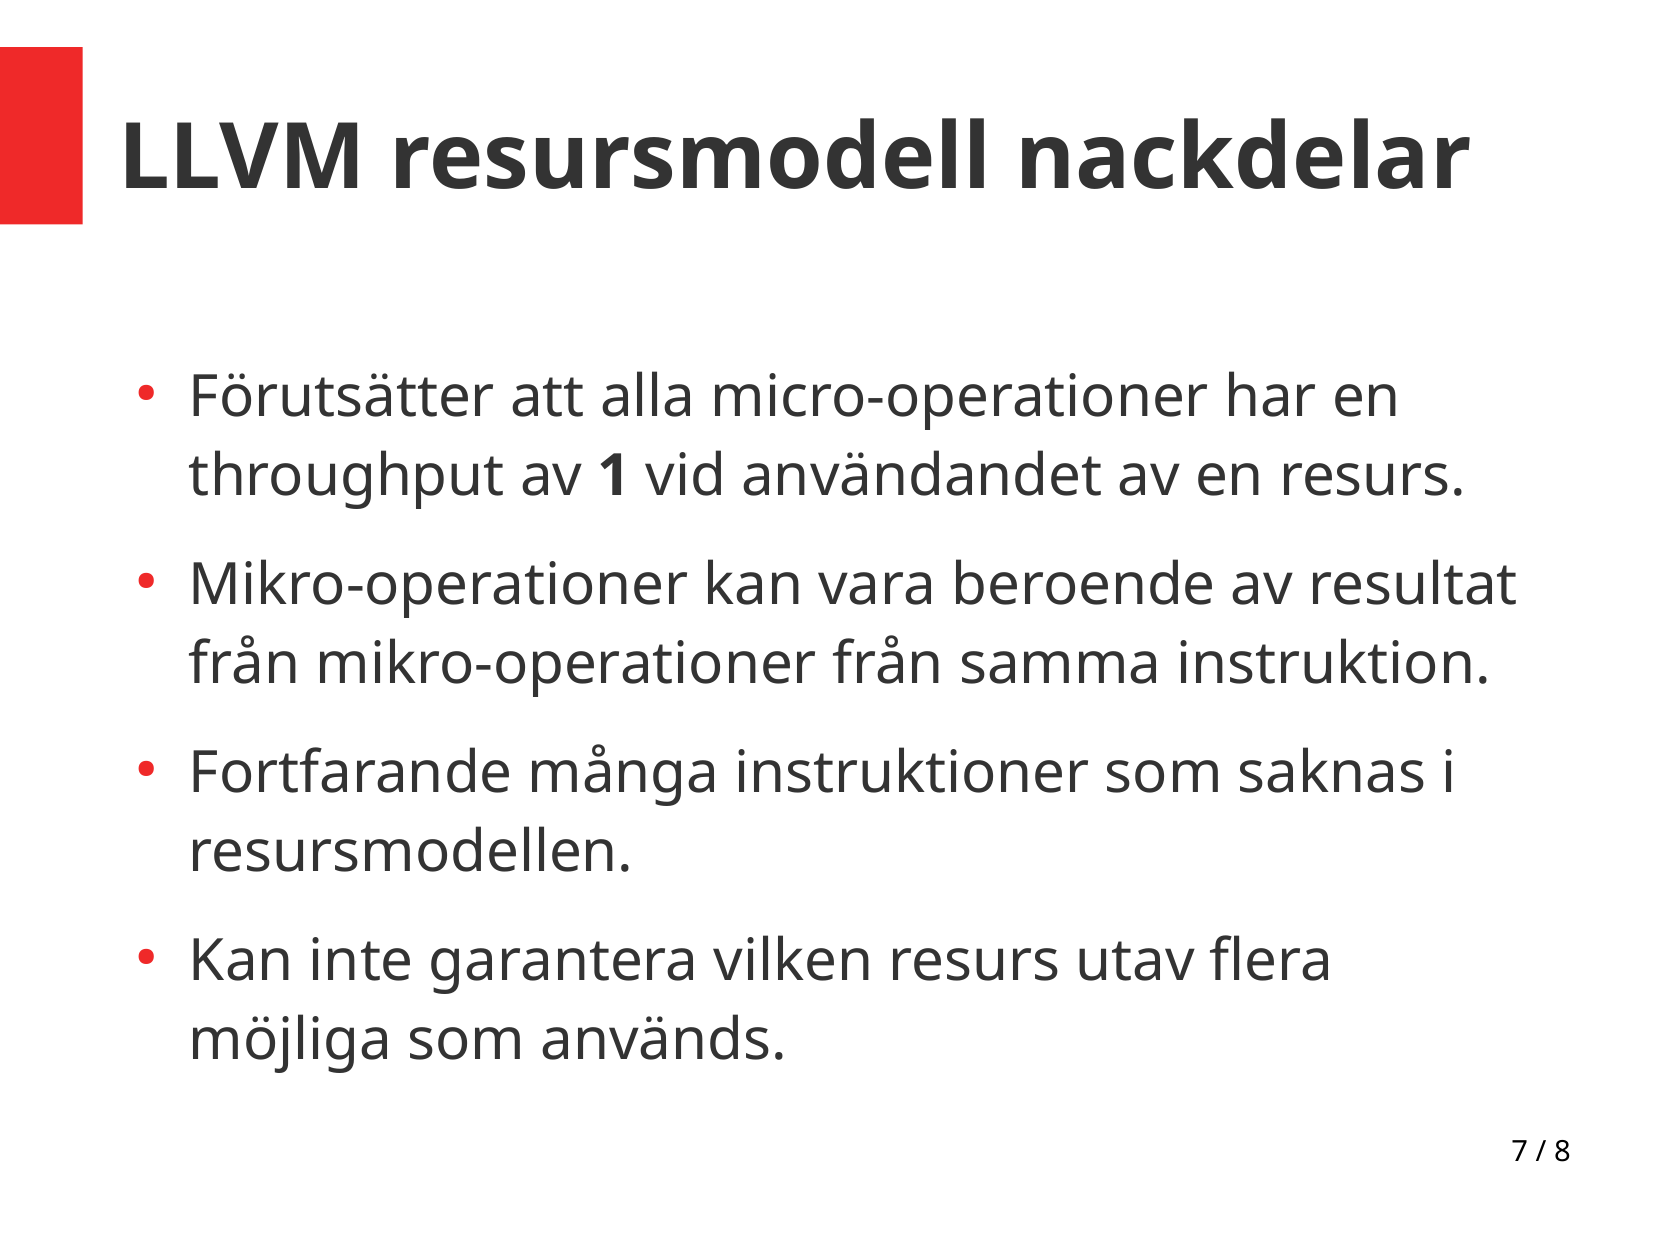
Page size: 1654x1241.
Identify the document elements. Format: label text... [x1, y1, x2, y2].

list Förutsätter att alla micro-operationer har en throughput av 1 vid användandet av en resurs. Mikro-operationer kan vara beroende av resultat från mikro-operationer från samma instruktion. Fortfarande många instruktioner som saknas i resursmodellen. Kan inte garantera vilken resurs utav flera möjliga som används. [118, 354, 1536, 1074]
title LLVM resursmodell nackdelar [118, 45, 1571, 260]
